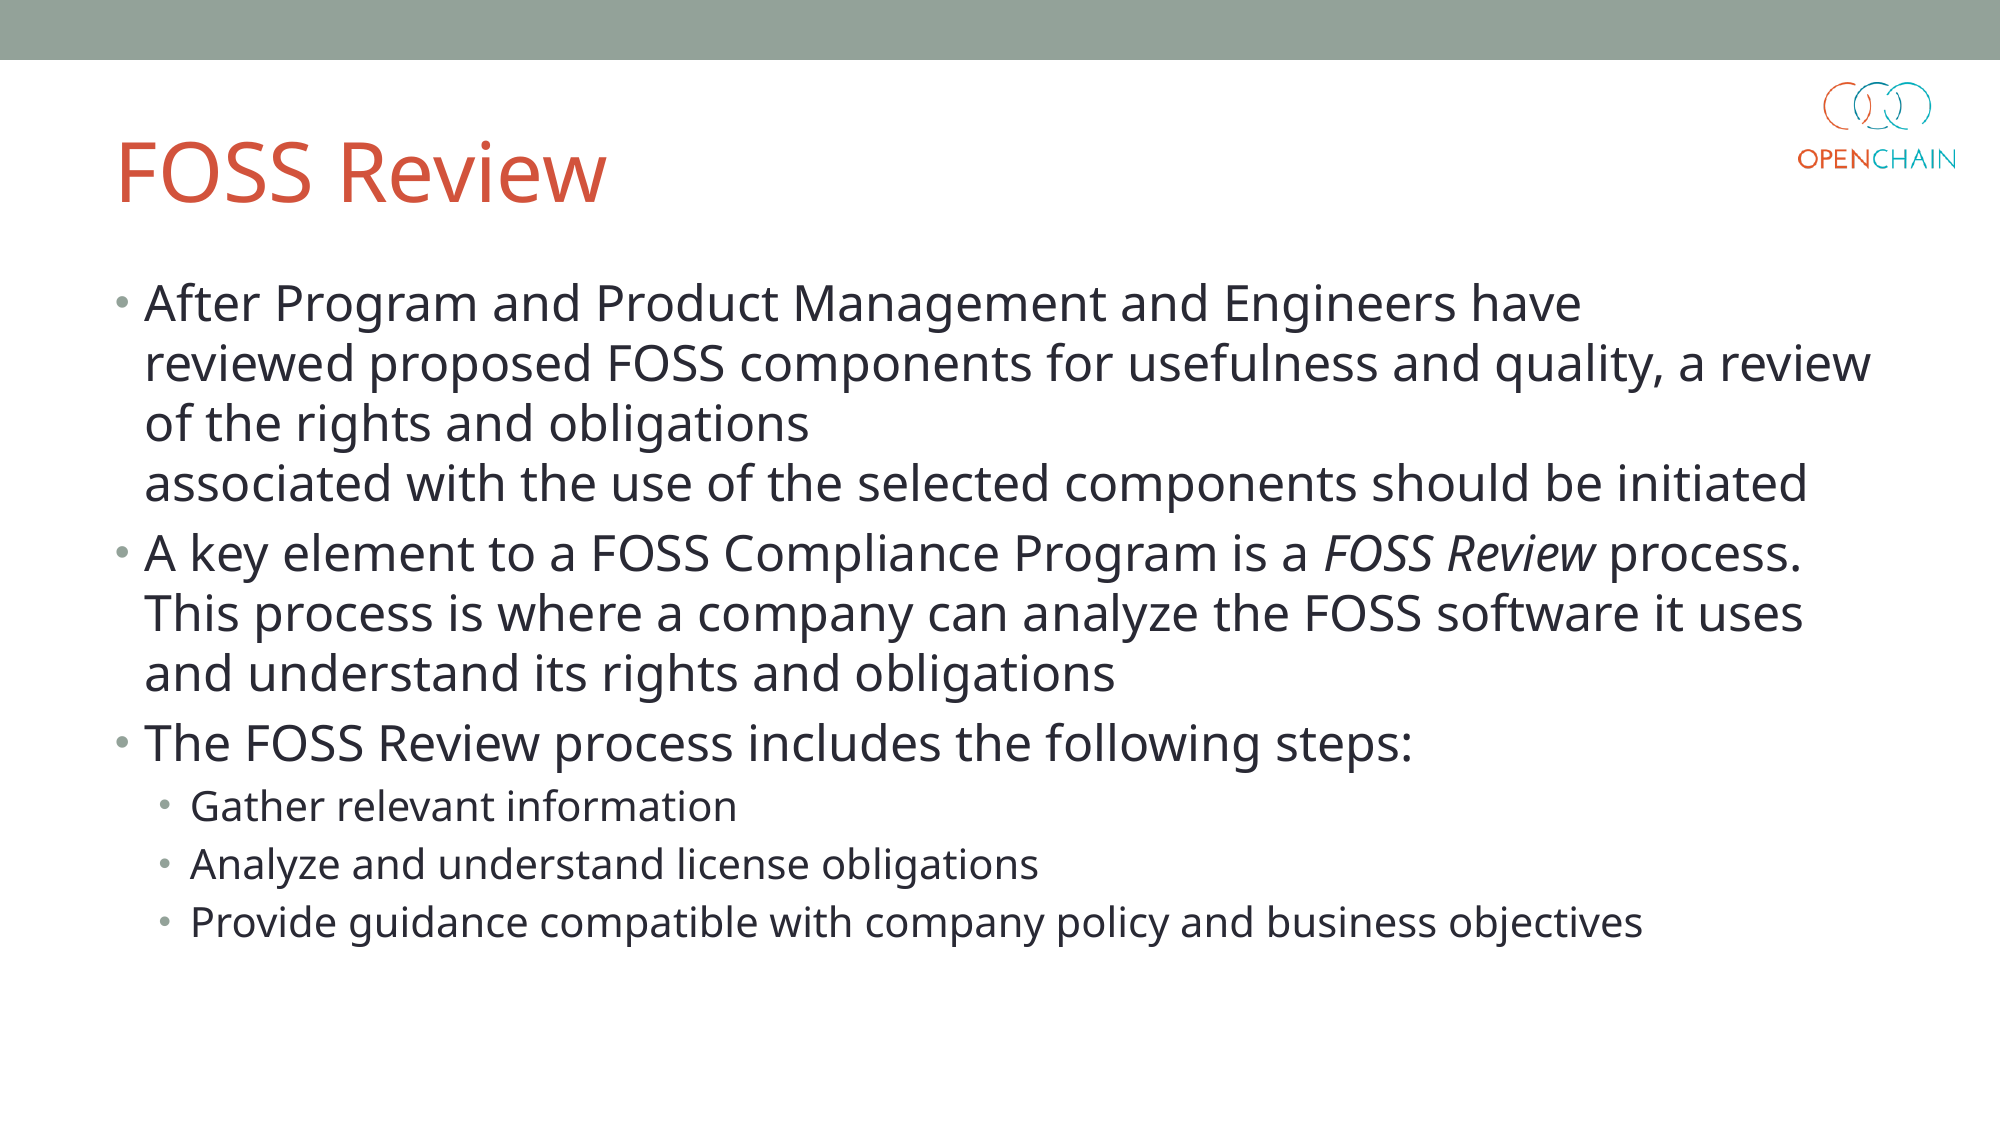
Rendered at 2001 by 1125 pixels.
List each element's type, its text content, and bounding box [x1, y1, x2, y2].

title FOSS Review [99, 87, 1900, 250]
picture [1798, 82, 1955, 169]
list After Program and Product Management and Engineers have reviewed proposed FOSS components for usefulness and quality, a review of the rights and obligations associated with the use of the selected components should be initiated A key element to a FOSS Compliance Program is a FOSS Review process. This process is where a company can analyze the FOSS software it uses and understand its rights and obligations The FOSS Review process includes the following steps: Gather relevant information Analyze and understand license obligations Provide guidance compatible with company policy and business objectives [99, 263, 1900, 1064]
